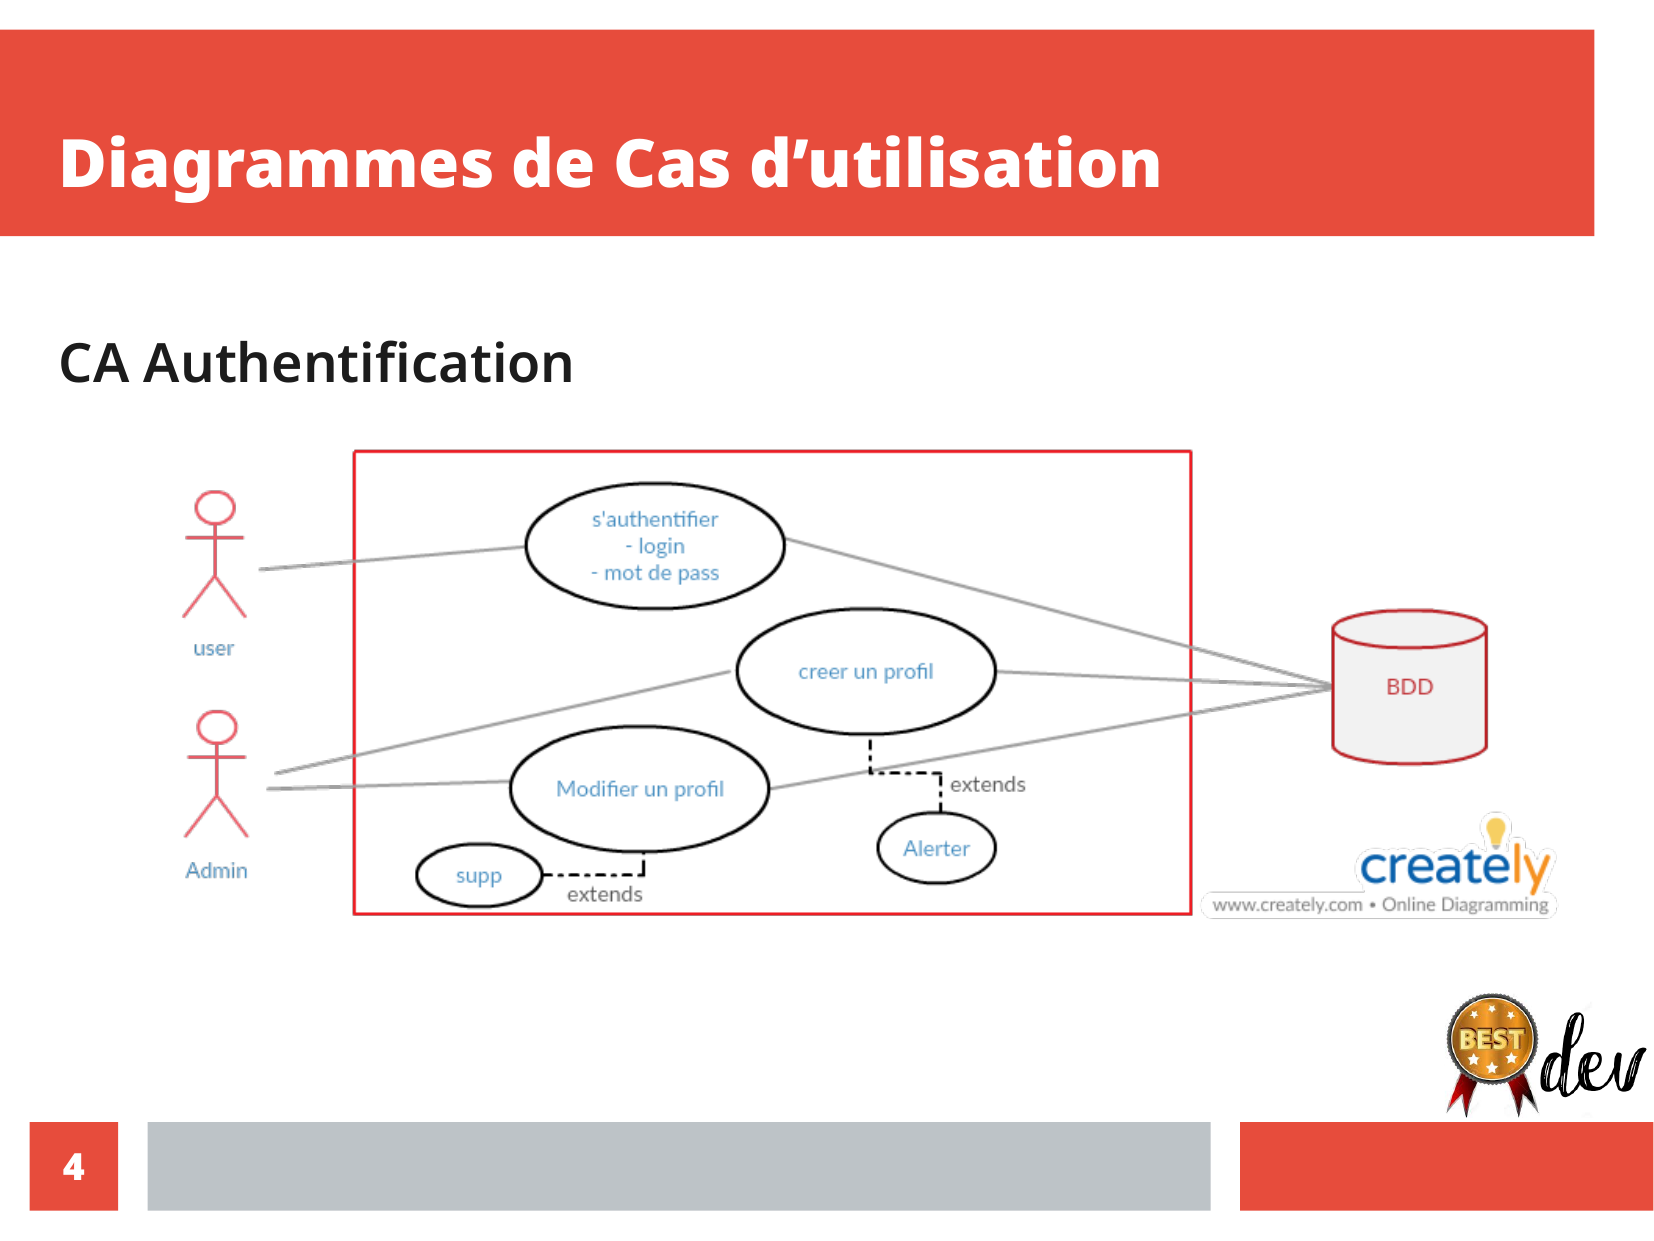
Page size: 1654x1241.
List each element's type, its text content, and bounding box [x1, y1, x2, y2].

picture [1441, 992, 1649, 1118]
title Diagrammes de Cas d’utilisation [59, 59, 1595, 207]
picture [167, 436, 1571, 930]
list CA Authentification [59, 324, 1565, 1093]
